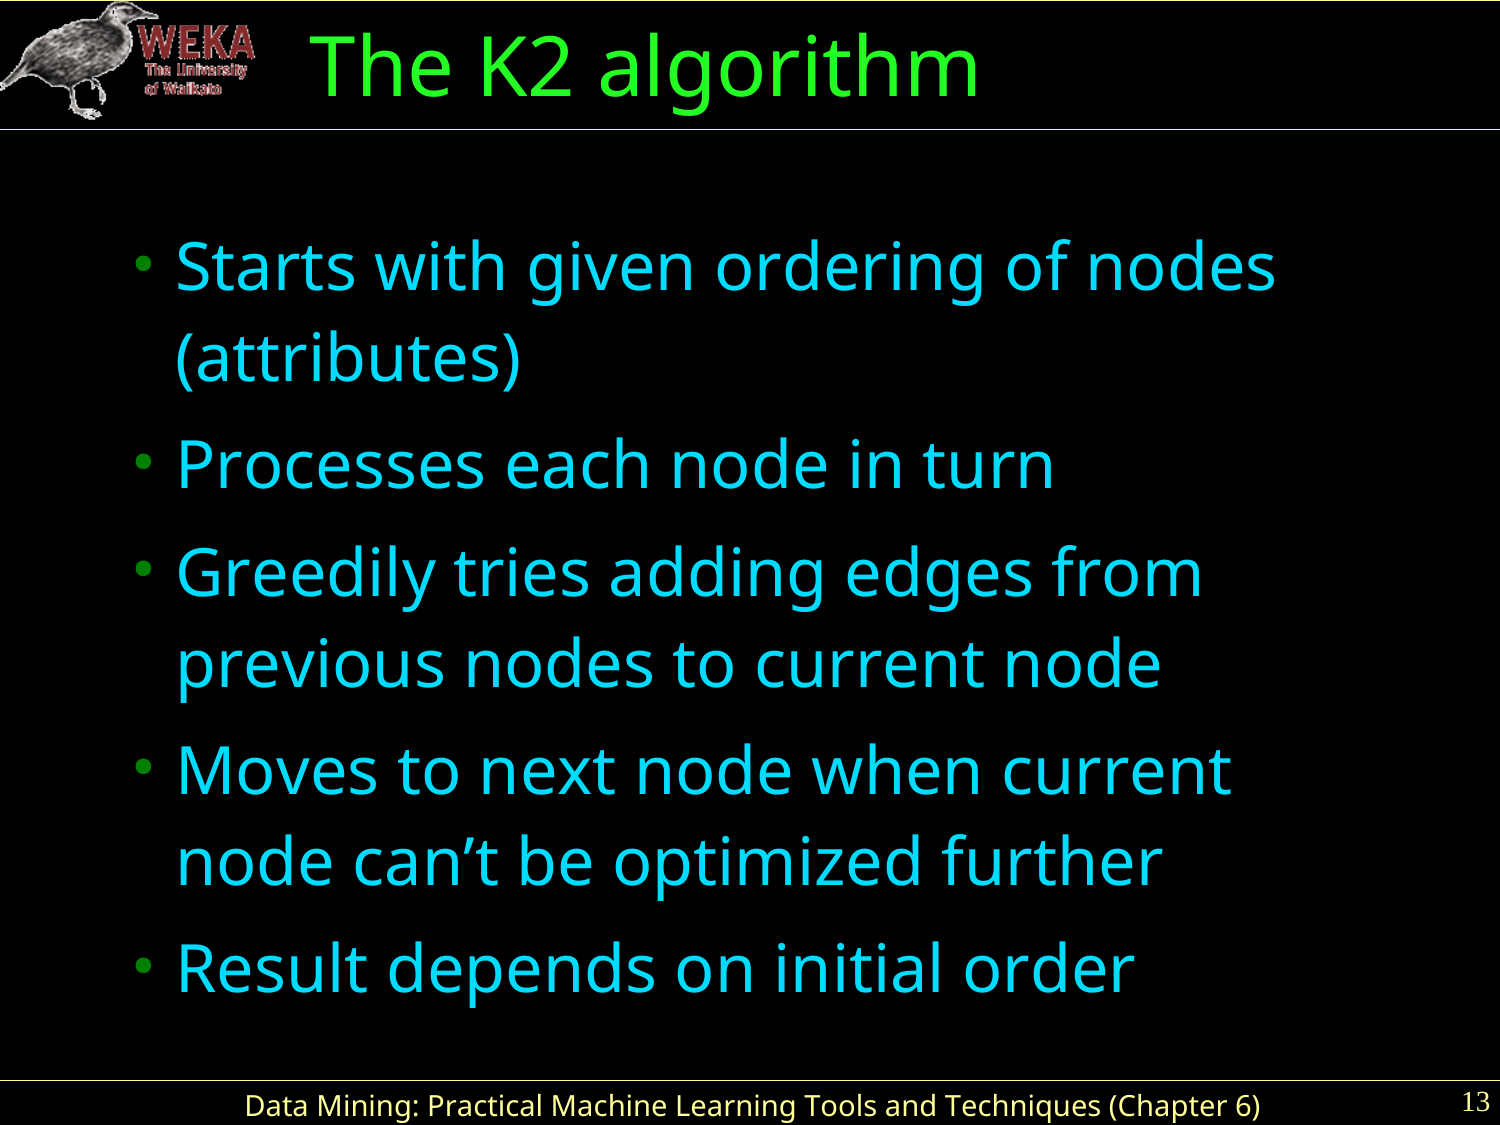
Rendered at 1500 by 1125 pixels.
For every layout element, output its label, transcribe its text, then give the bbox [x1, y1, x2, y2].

picture [0, 1, 266, 129]
title The K2 algorithm [295, 0, 1500, 159]
text_box Starts with given ordering of nodes (attributes) Processes each node in turn Greedily tries adding edges from previous nodes to current node Moves to next node when current node can’t be optimized further Result depends on initial order [118, 211, 1394, 975]
